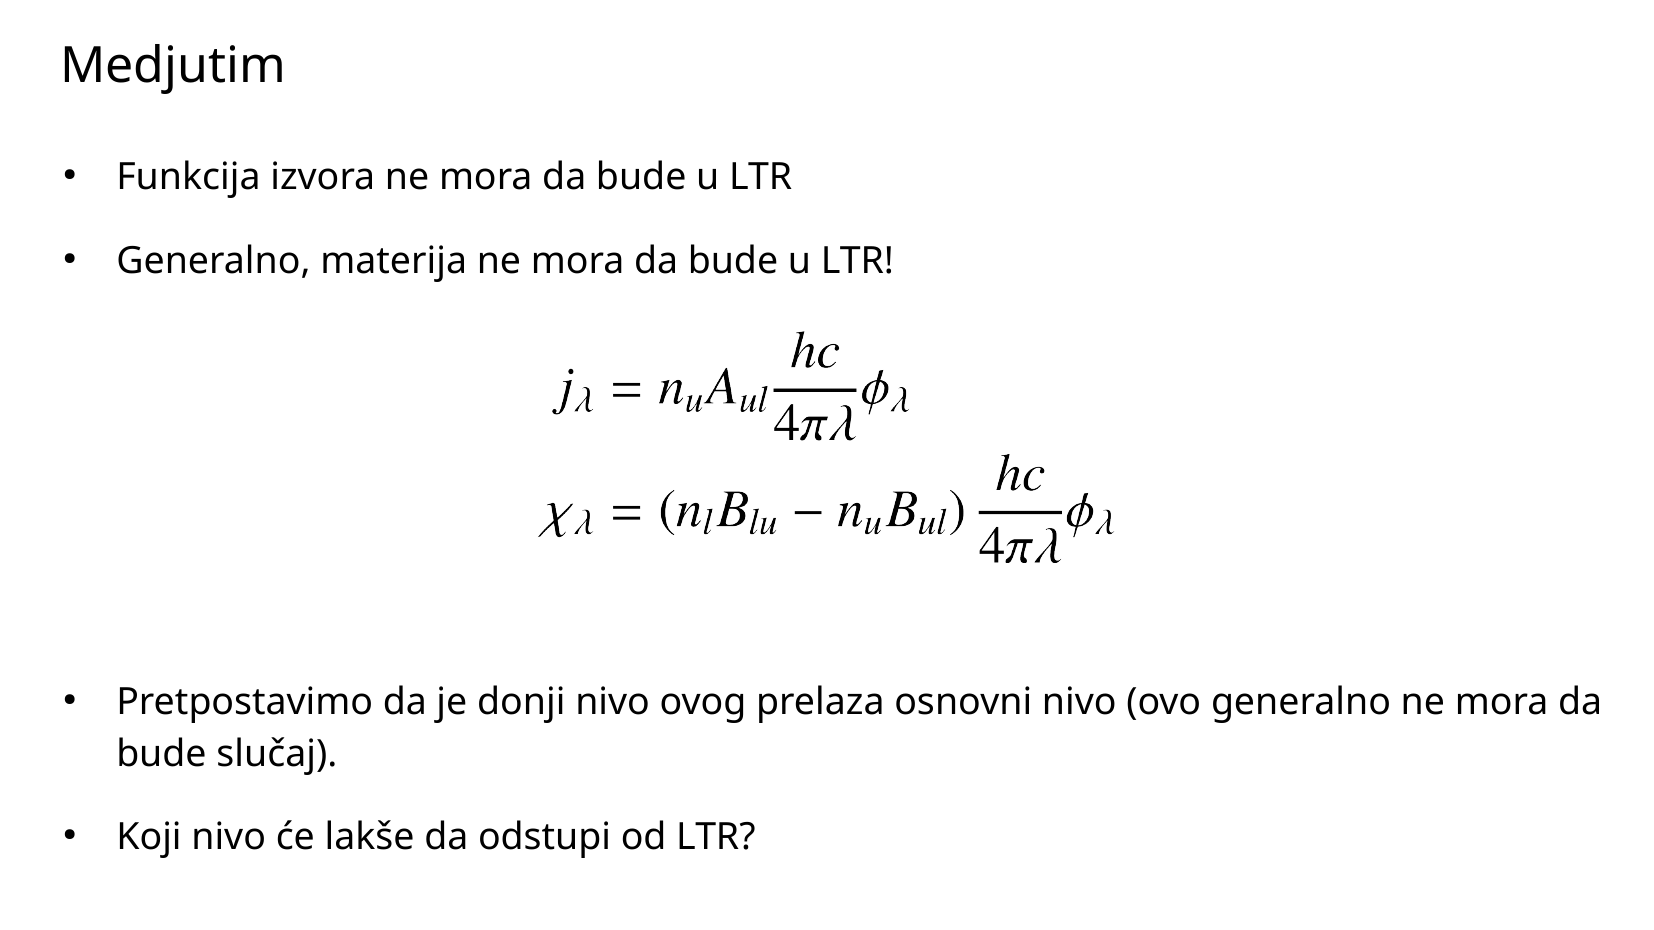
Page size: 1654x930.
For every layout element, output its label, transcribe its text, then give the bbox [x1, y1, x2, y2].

picture [537, 329, 1115, 563]
list Funkcija izvora ne mora da bude u LTR Generalno, materija ne mora da bude u LTR! Pretpostavimo da je donji nivo ovog prelaza osnovni nivo (ovo generalno ne mora da bude slučaj). Koji nivo će lakše da odstupi od LTR? [45, 149, 1635, 880]
title Medjutim [59, 13, 1648, 113]
